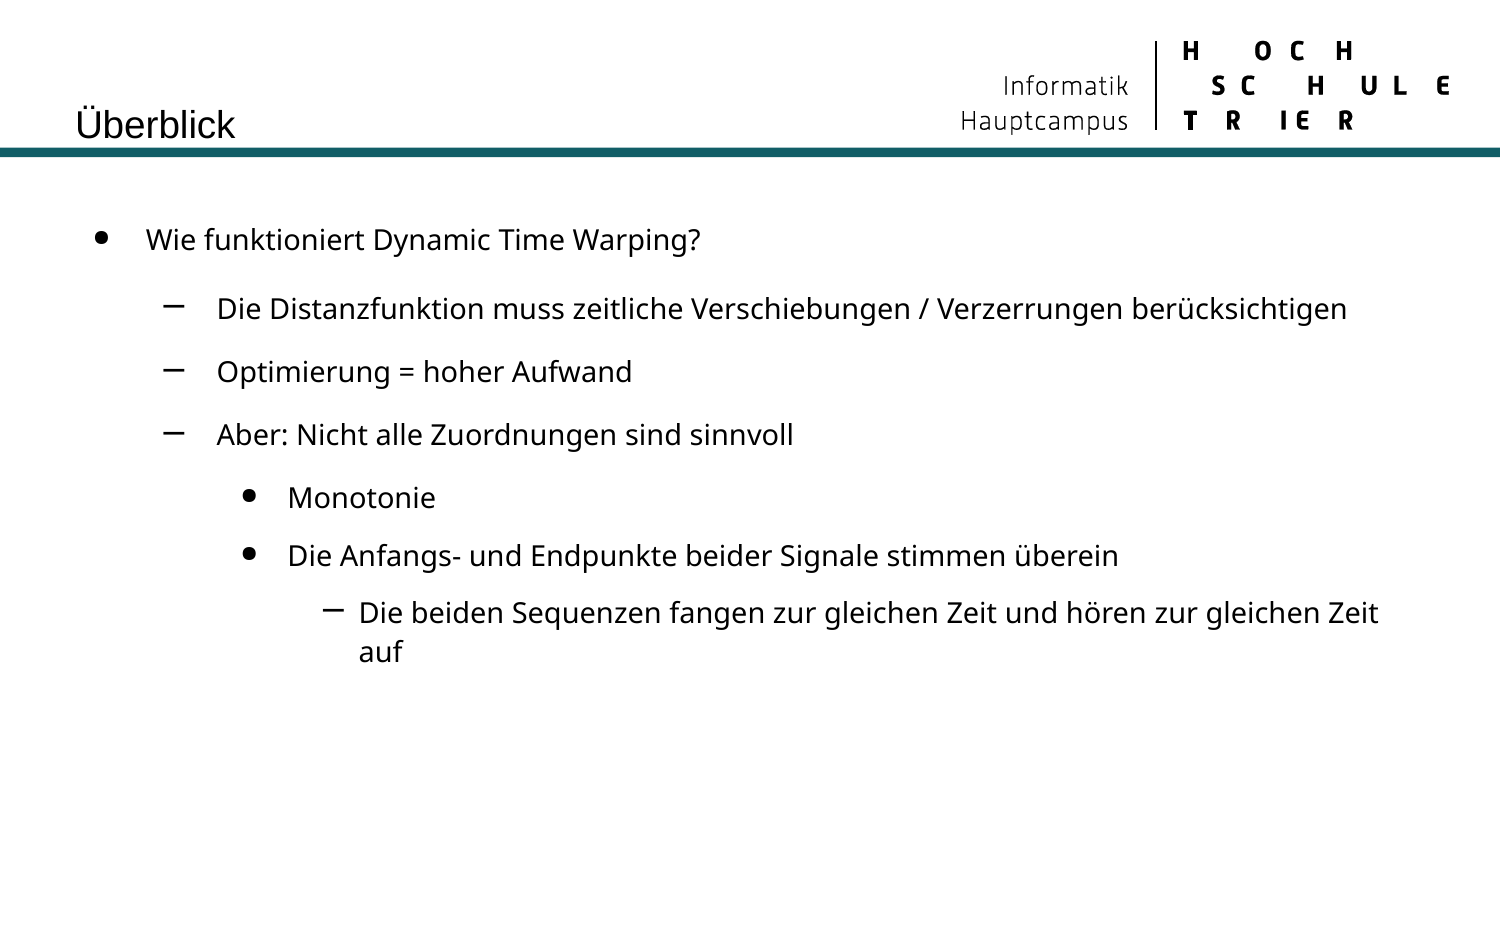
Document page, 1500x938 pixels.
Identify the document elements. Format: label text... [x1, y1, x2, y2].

list Wie funktioniert Dynamic Time Warping? Die Distanzfunktion muss zeitliche Verschiebungen / Verzerrungen berücksichtigen Optimierung = hoher Aufwand Aber: Nicht alle Zuordnungen sind sinnvoll Monotonie Die Anfangs- und Endpunkte beider Signale stimmen überein Die beiden Sequenzen fangen zur gleichen Zeit und hören zur gleichen Zeit auf [75, 219, 1425, 863]
title Überblick [75, 37, 1425, 194]
